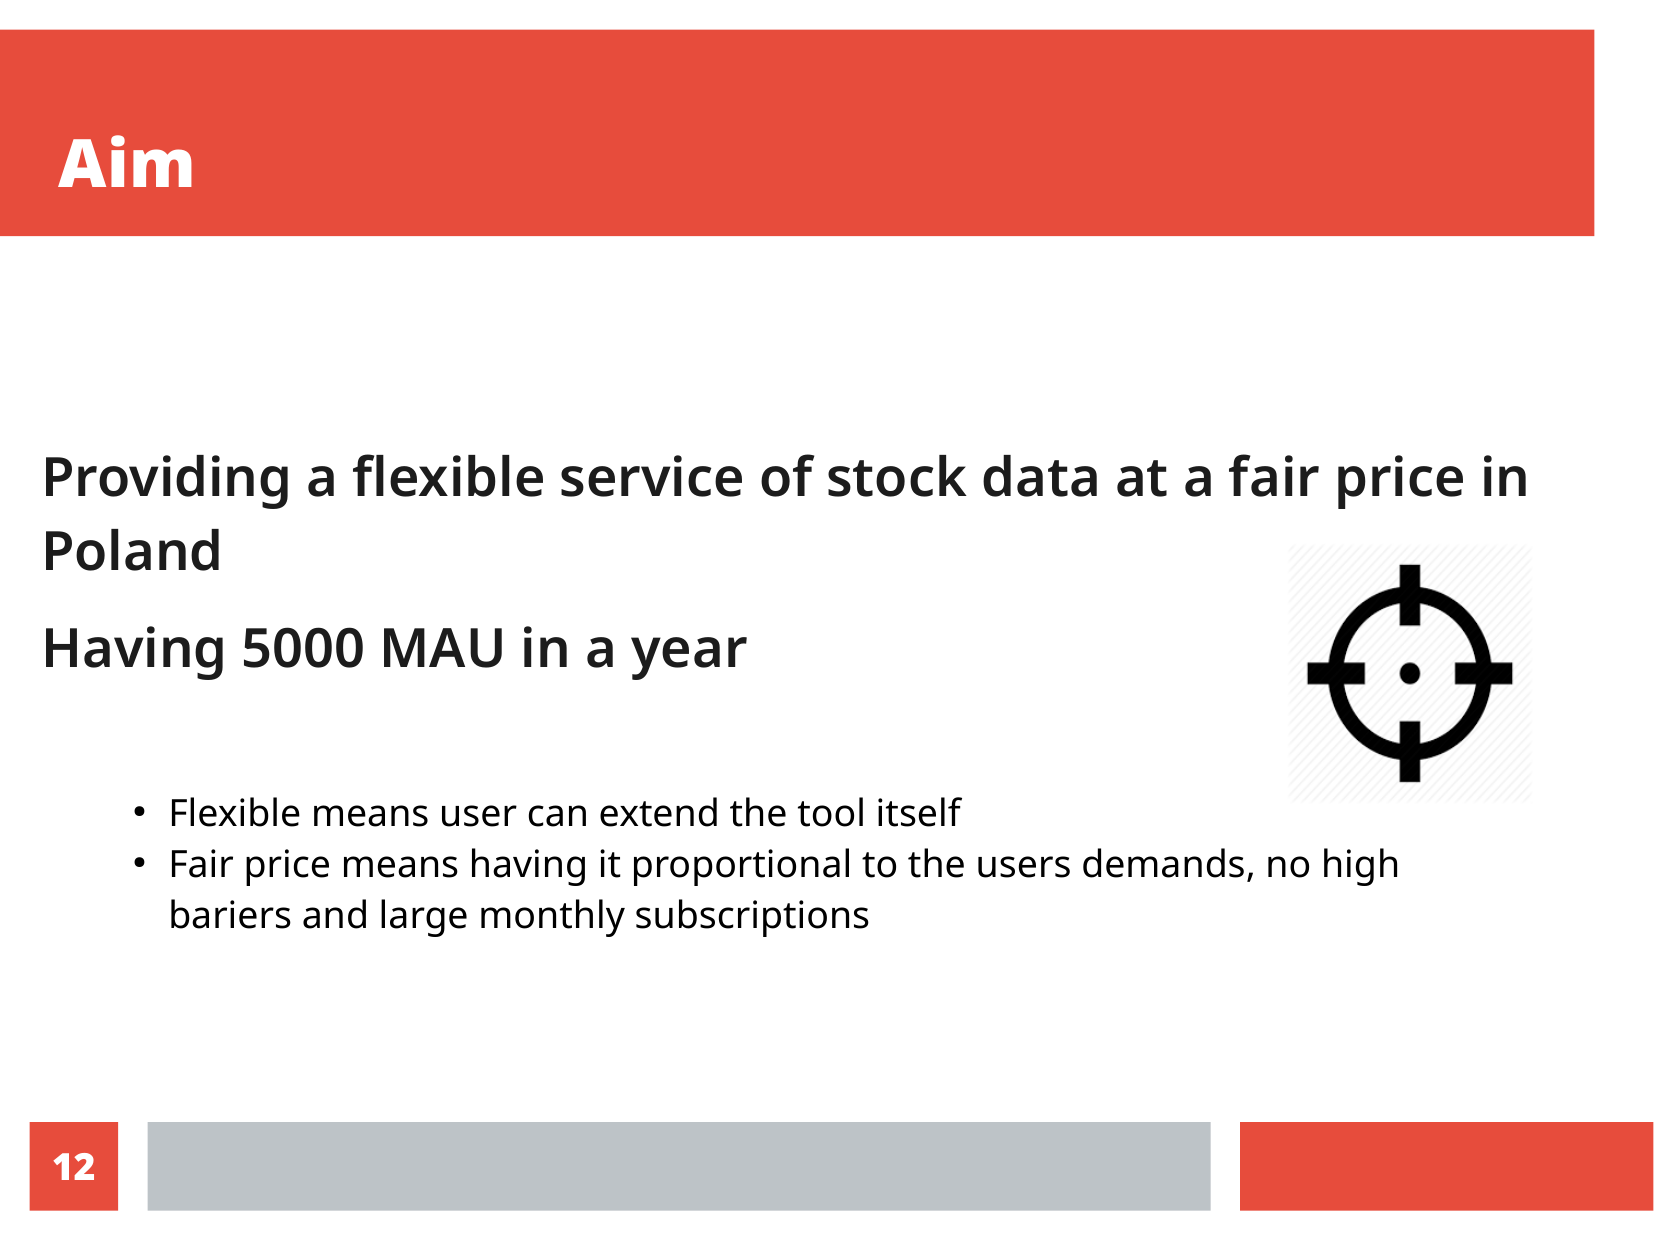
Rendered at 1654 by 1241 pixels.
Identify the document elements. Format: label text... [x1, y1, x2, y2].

text_box Flexible means user can extend the tool itself Fair price means having it proportional to the users demands, no high bariers and large monthly subscriptions [118, 779, 1430, 925]
list Providing a flexible service of stock data at a fair price in Poland Having 5000 MAU in a year [41, 283, 1548, 839]
picture [1287, 543, 1533, 804]
title Aim [59, 59, 1595, 207]
